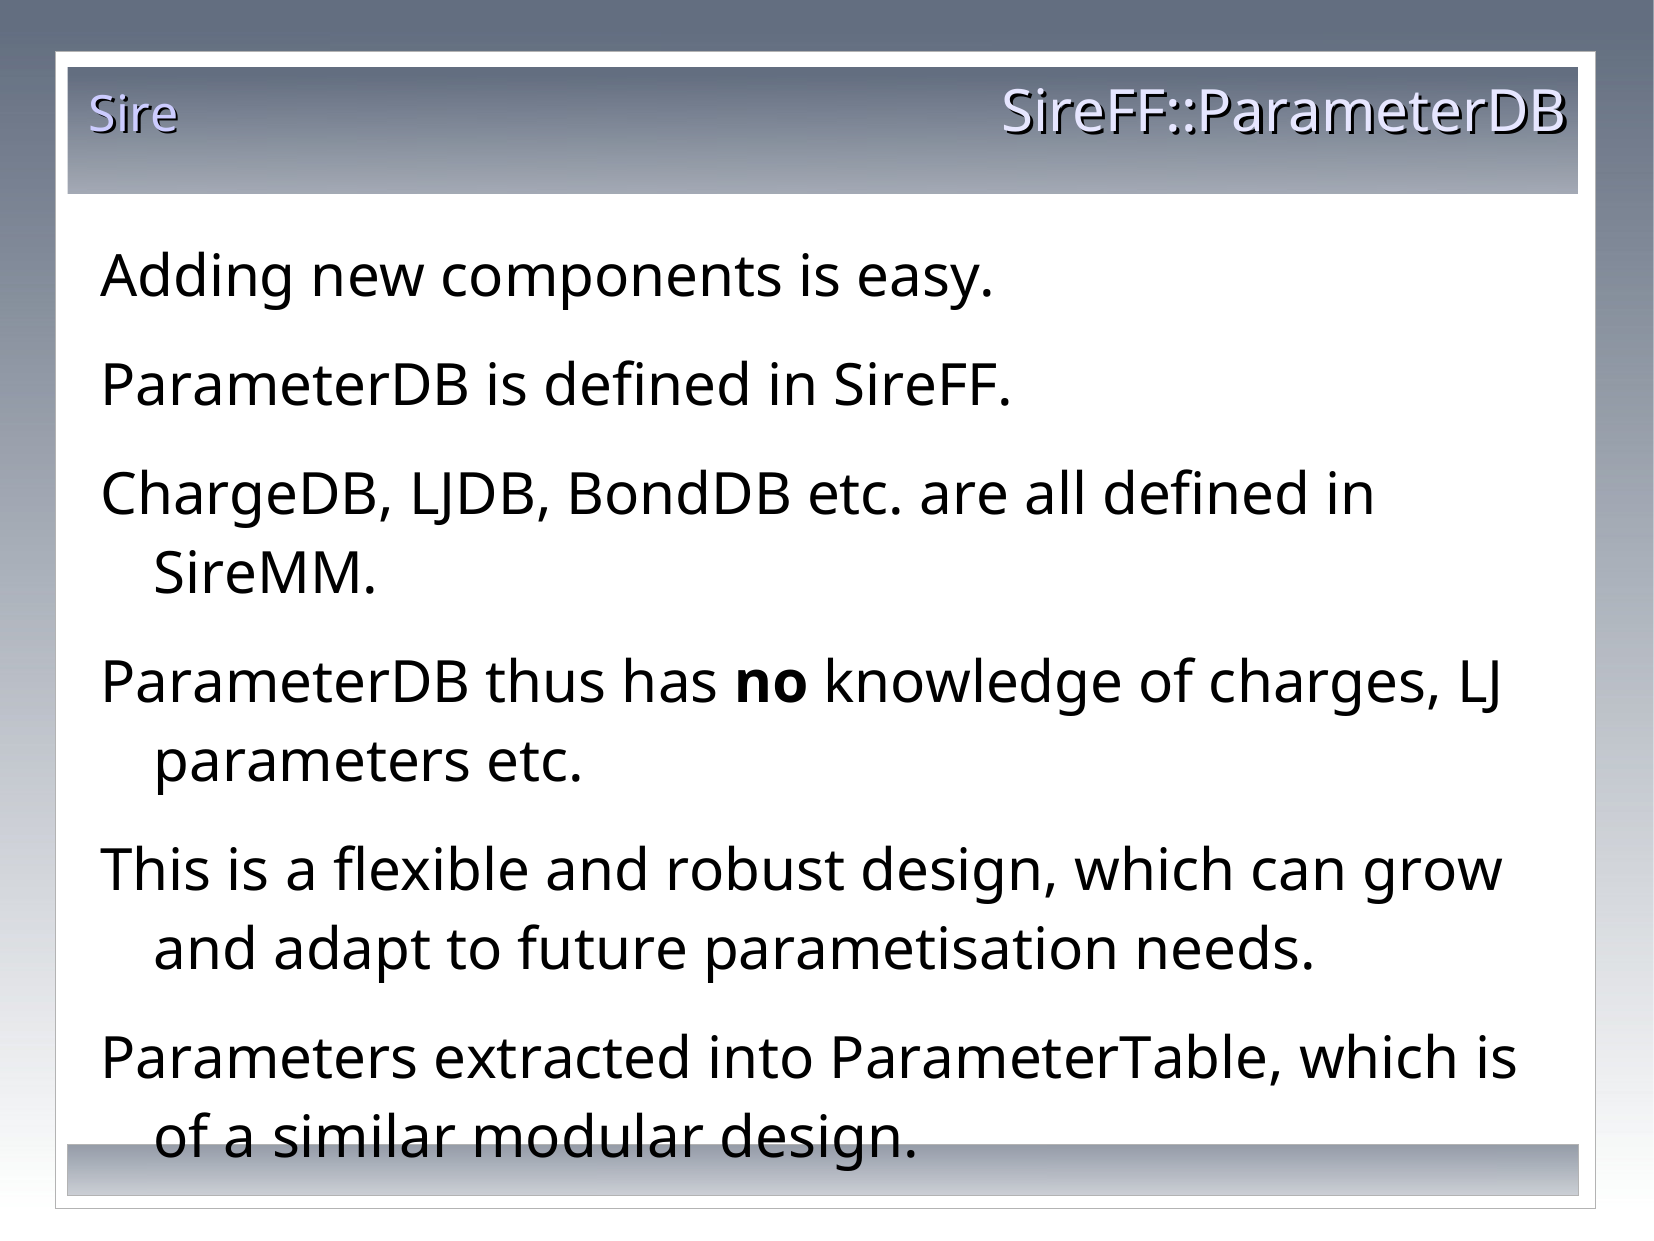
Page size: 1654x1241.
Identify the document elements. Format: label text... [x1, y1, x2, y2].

picture [0, 0, 1654, 1241]
title SireFF::ParameterDB [567, 68, 1567, 196]
list Adding new components is easy. ParameterDB is defined in SireFF. ChargeDB, LJDB, BondDB etc. are all defined in SireMM. ParameterDB thus has no knowledge of charges, LJ parameters etc. This is a flexible and robust design, which can grow and adapt to future parametisation needs. Parameters extracted into ParameterTable, which is of a similar modular design. [82, 234, 1571, 1119]
